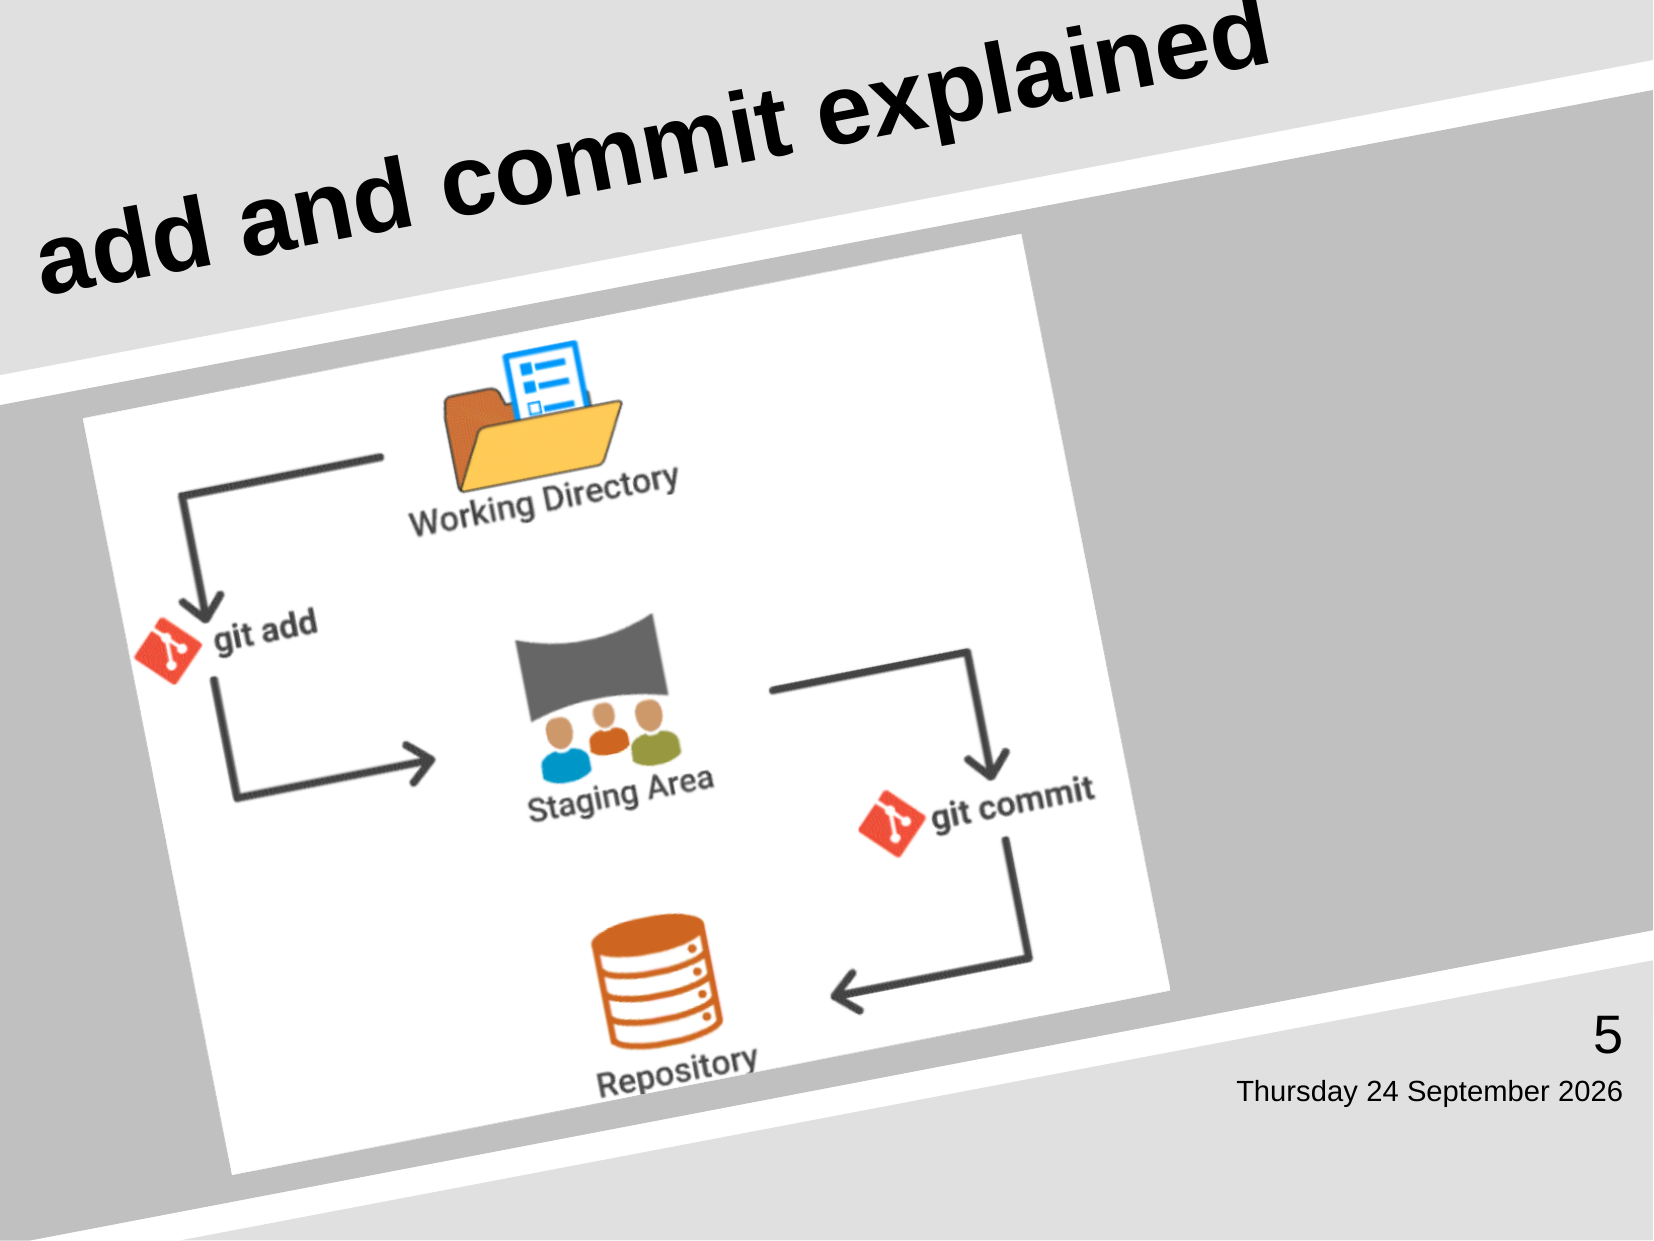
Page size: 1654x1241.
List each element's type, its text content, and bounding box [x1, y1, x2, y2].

title add and commit explained [17, 0, 1518, 365]
picture [82, 233, 1170, 1175]
